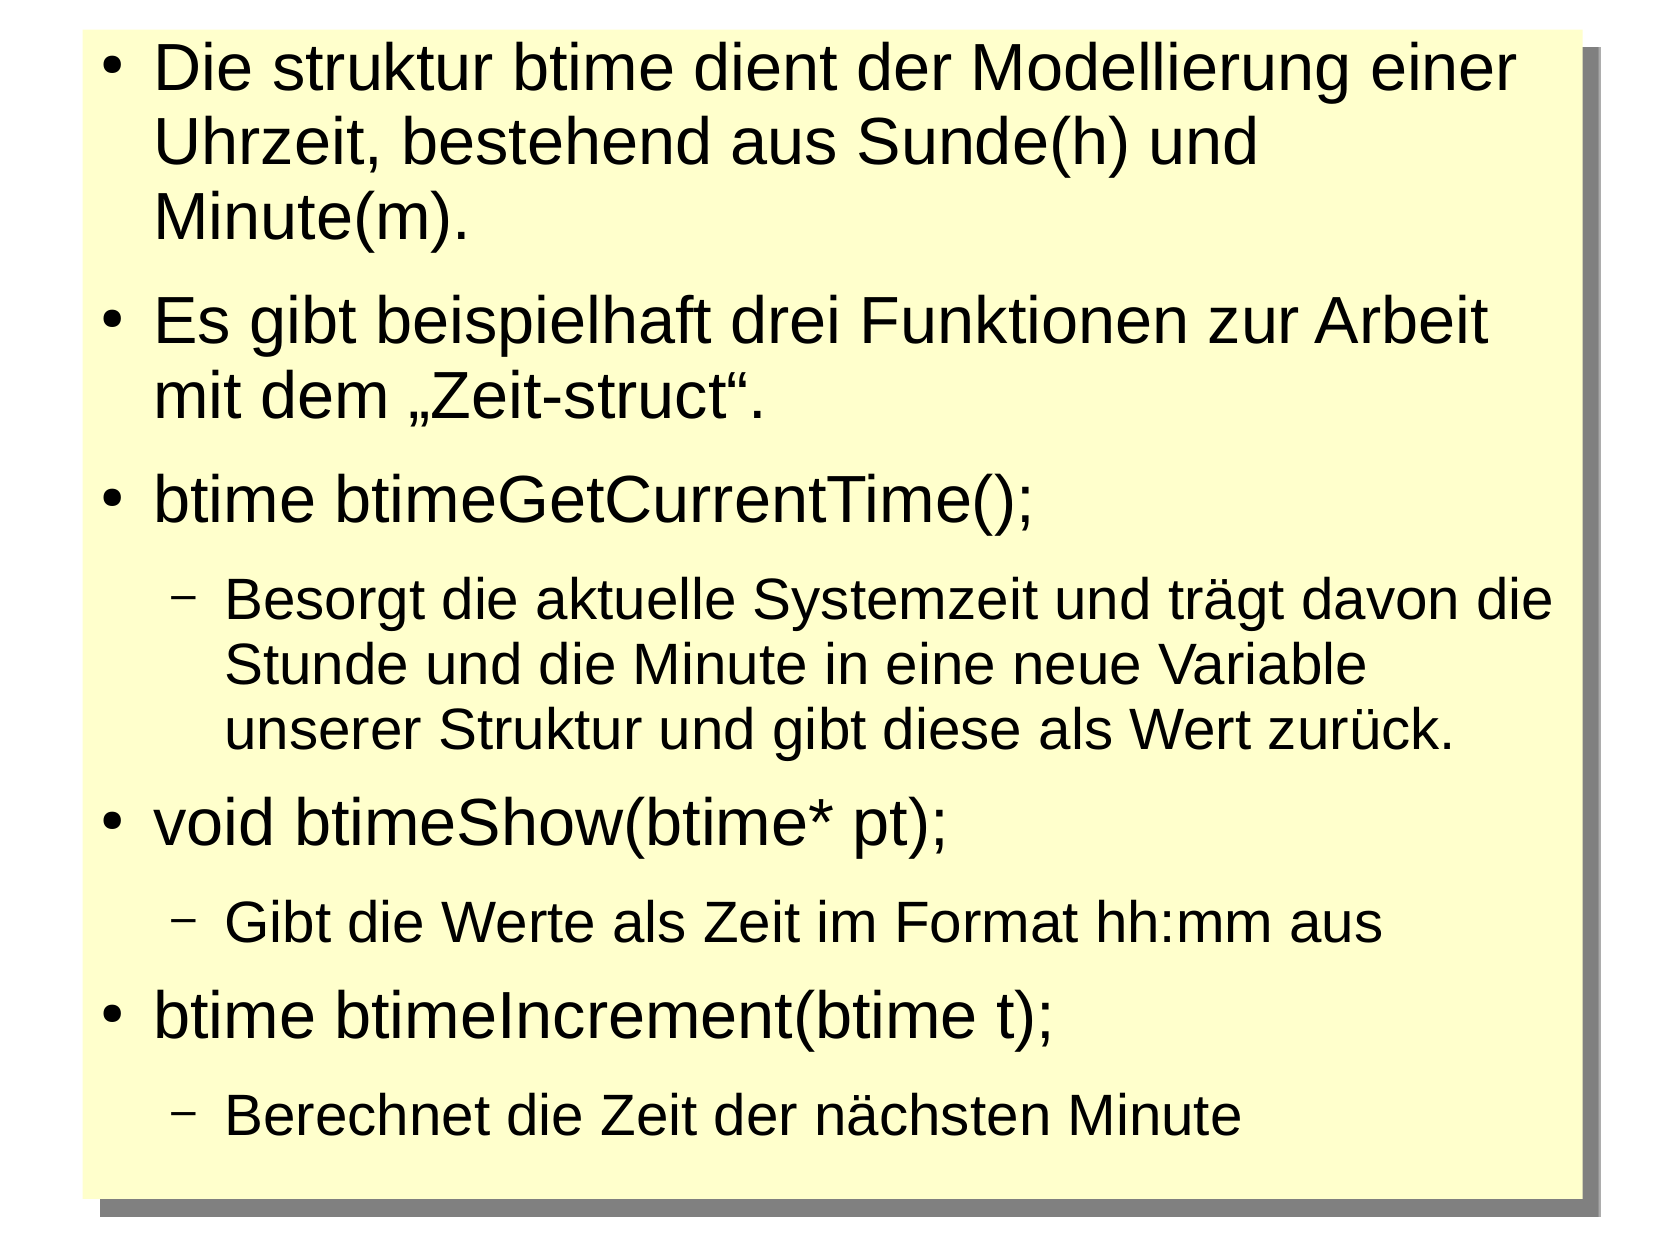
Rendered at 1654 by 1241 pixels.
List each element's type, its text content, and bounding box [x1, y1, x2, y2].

list Die struktur btime dient der Modellierung einer Uhrzeit, bestehend aus Sunde(h) und Minute(m). Es gibt beispielhaft drei Funktionen zur Arbeit mit dem „Zeit-struct“. btime btimeGetCurrentTime(); Besorgt die aktuelle Systemzeit und trägt davon die Stunde und die Minute in eine neue Variable unserer Struktur und gibt diese als Wert zurück. void btimeShow(btime* pt); Gibt die Werte als Zeit im Format hh:mm aus btime btimeIncrement(btime t); Berechnet die Zeit der nächsten Minute [82, 29, 1583, 1199]
